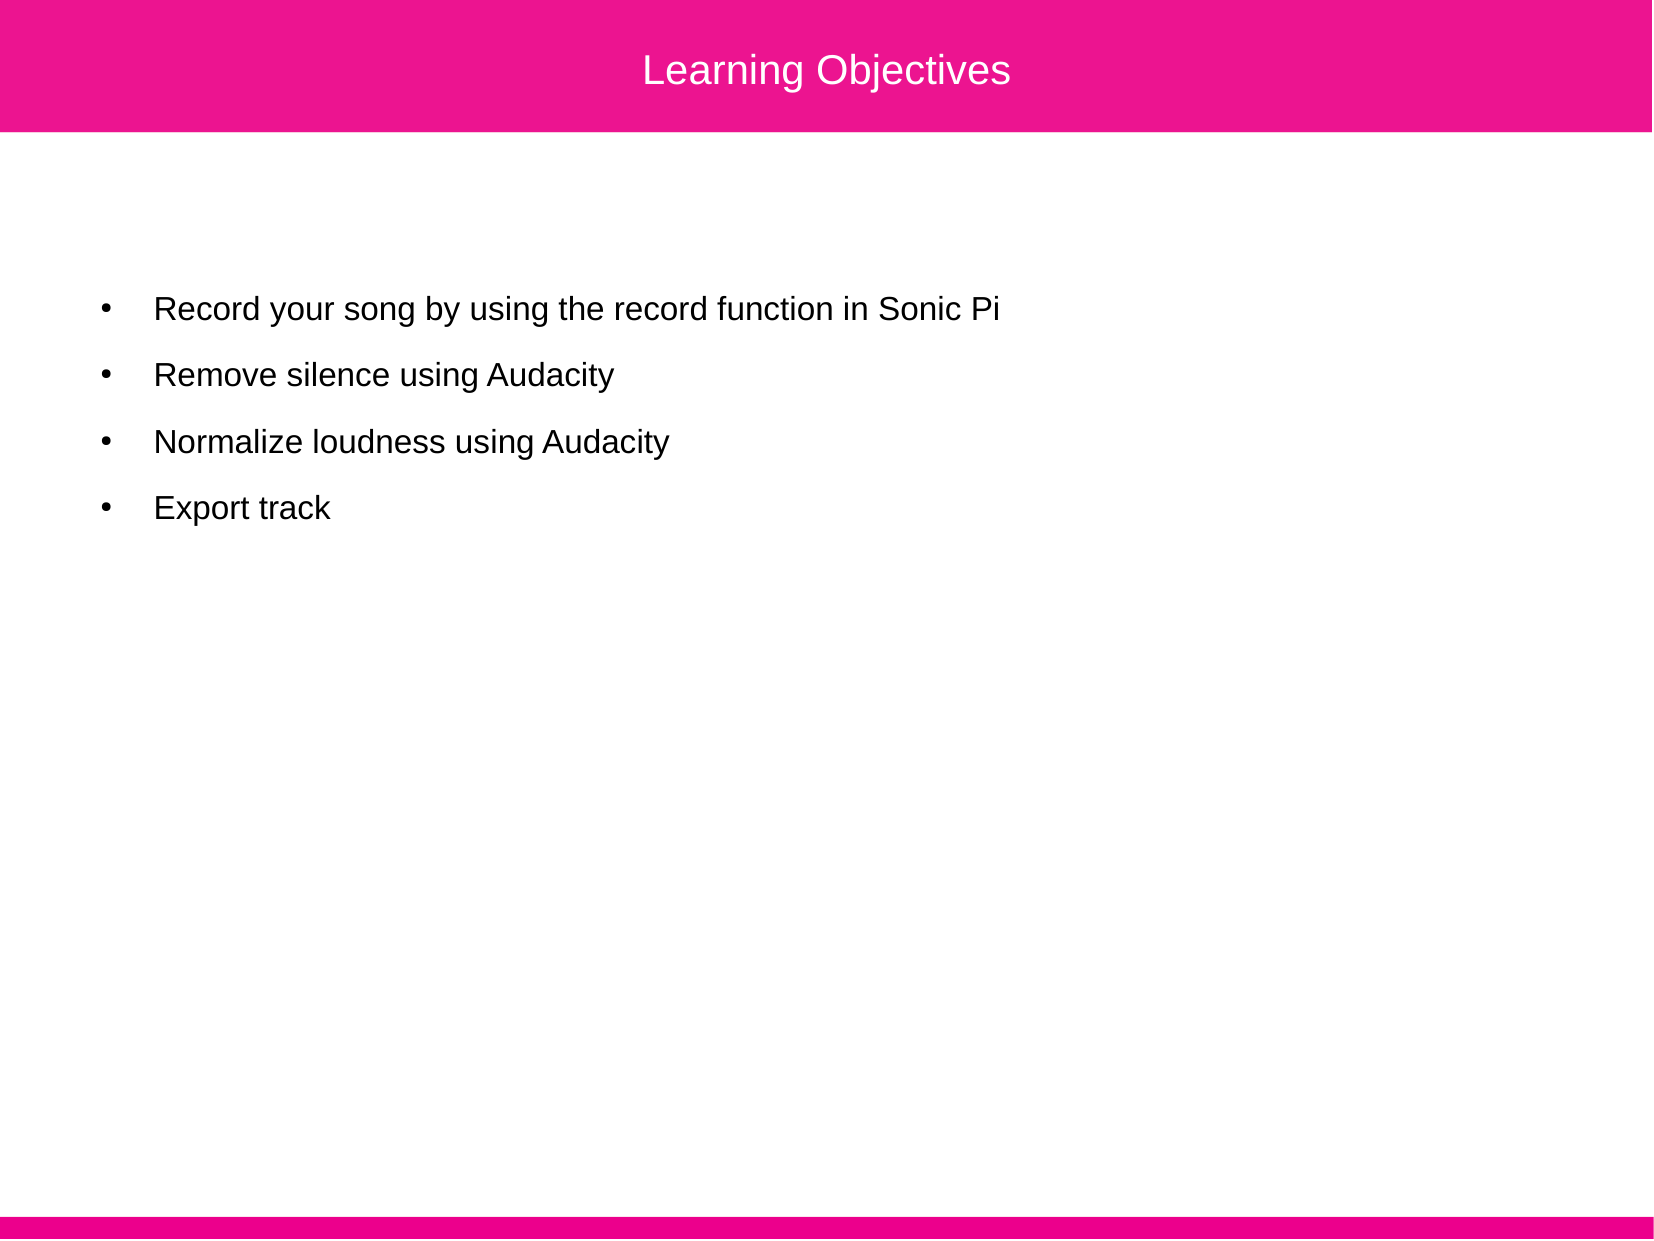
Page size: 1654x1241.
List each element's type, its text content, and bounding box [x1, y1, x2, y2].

picture [0, 0, 1654, 1241]
list Record your song by using the record function in Sonic Pi Remove silence using Audacity Normalize loudness using Audacity Export track [82, 290, 1571, 1010]
title Learning Objectives [82, 46, 1571, 94]
